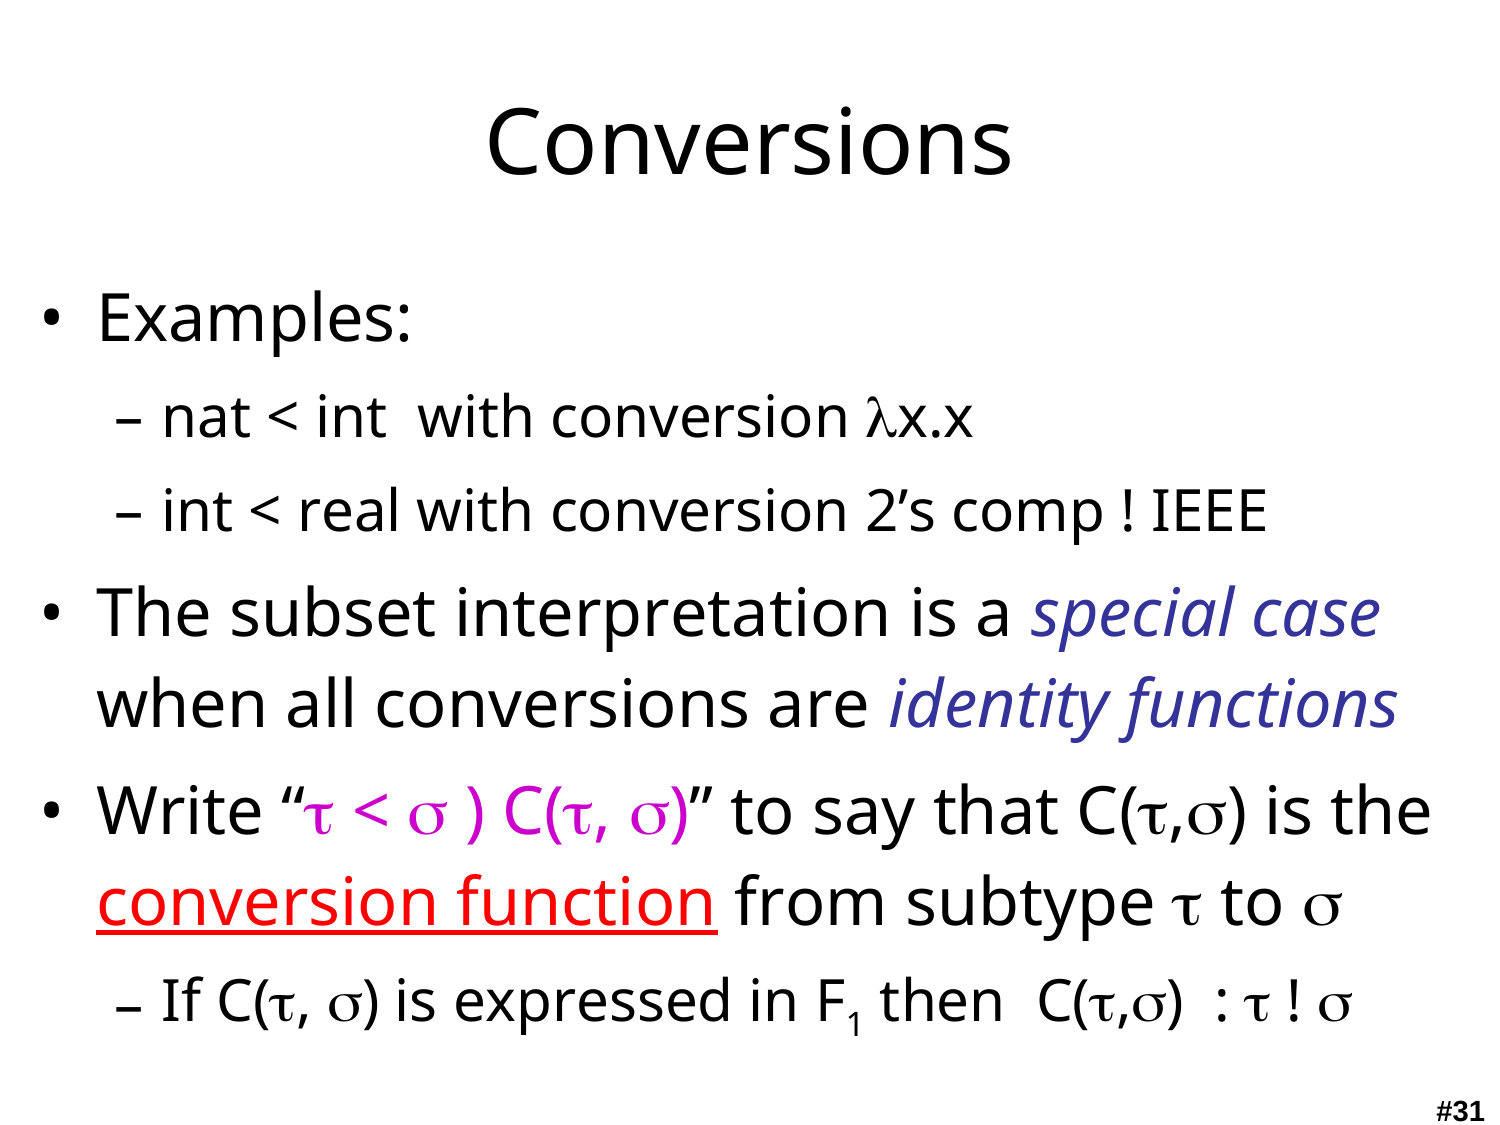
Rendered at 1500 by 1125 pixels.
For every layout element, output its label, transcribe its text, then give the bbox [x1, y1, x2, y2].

title Conversions [24, 45, 1476, 233]
list Examples: nat < int with conversion x.x int < real with conversion 2’s comp ! IEEE The subset interpretation is a special case when all conversions are identity functions Write “ <  ) C(, )” to say that C(,) is the conversion function from subtype  to  If C(, ) is expressed in F1 then C(,) :  !  [24, 262, 1476, 1101]
